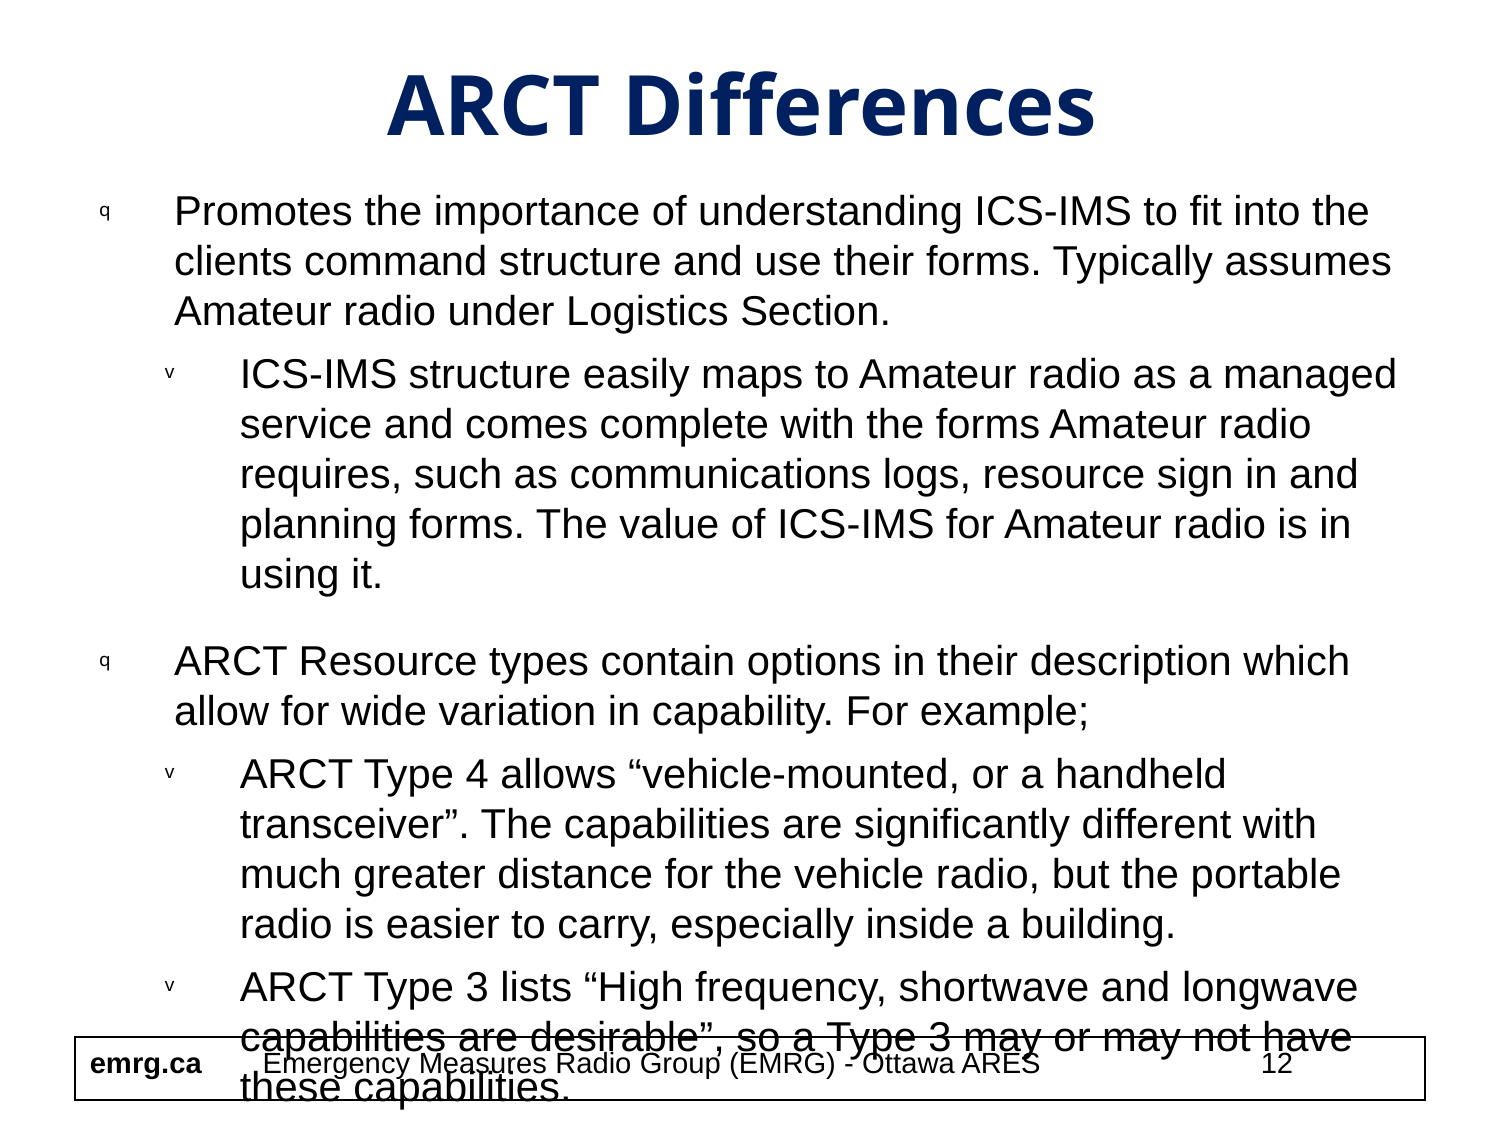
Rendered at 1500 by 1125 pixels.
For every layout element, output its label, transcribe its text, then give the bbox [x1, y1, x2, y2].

text_box ARCT Differences [54, 45, 1452, 150]
footer Emergency Measures Radio Group (EMRG) - Ottawa ARES [247, 1038, 1238, 1103]
text_box Promotes the importance of understanding ICS-IMS to fit into the clients command structure and use their forms. Typically assumes Amateur radio under Logistics Section. ICS-IMS structure easily maps to Amateur radio as a managed service and comes complete with the forms Amateur radio requires, such as communications logs, resource sign in and planning forms. The value of ICS-IMS for Amateur radio is in using it. ARCT Resource types contain options in their description which allow for wide variation in capability. For example; ARCT Type 4 allows “vehicle-mounted, or a handheld transceiver”. The capabilities are significantly different with much greater distance for the vehicle radio, but the portable radio is easier to carry, especially inside a building. ARCT Type 3 lists “High frequency, shortwave and longwave capabilities are desirable”, so a Type 3 may or may not have these capabilities. [74, 176, 1425, 1038]
slide_number <number> [1246, 1038, 1425, 1103]
